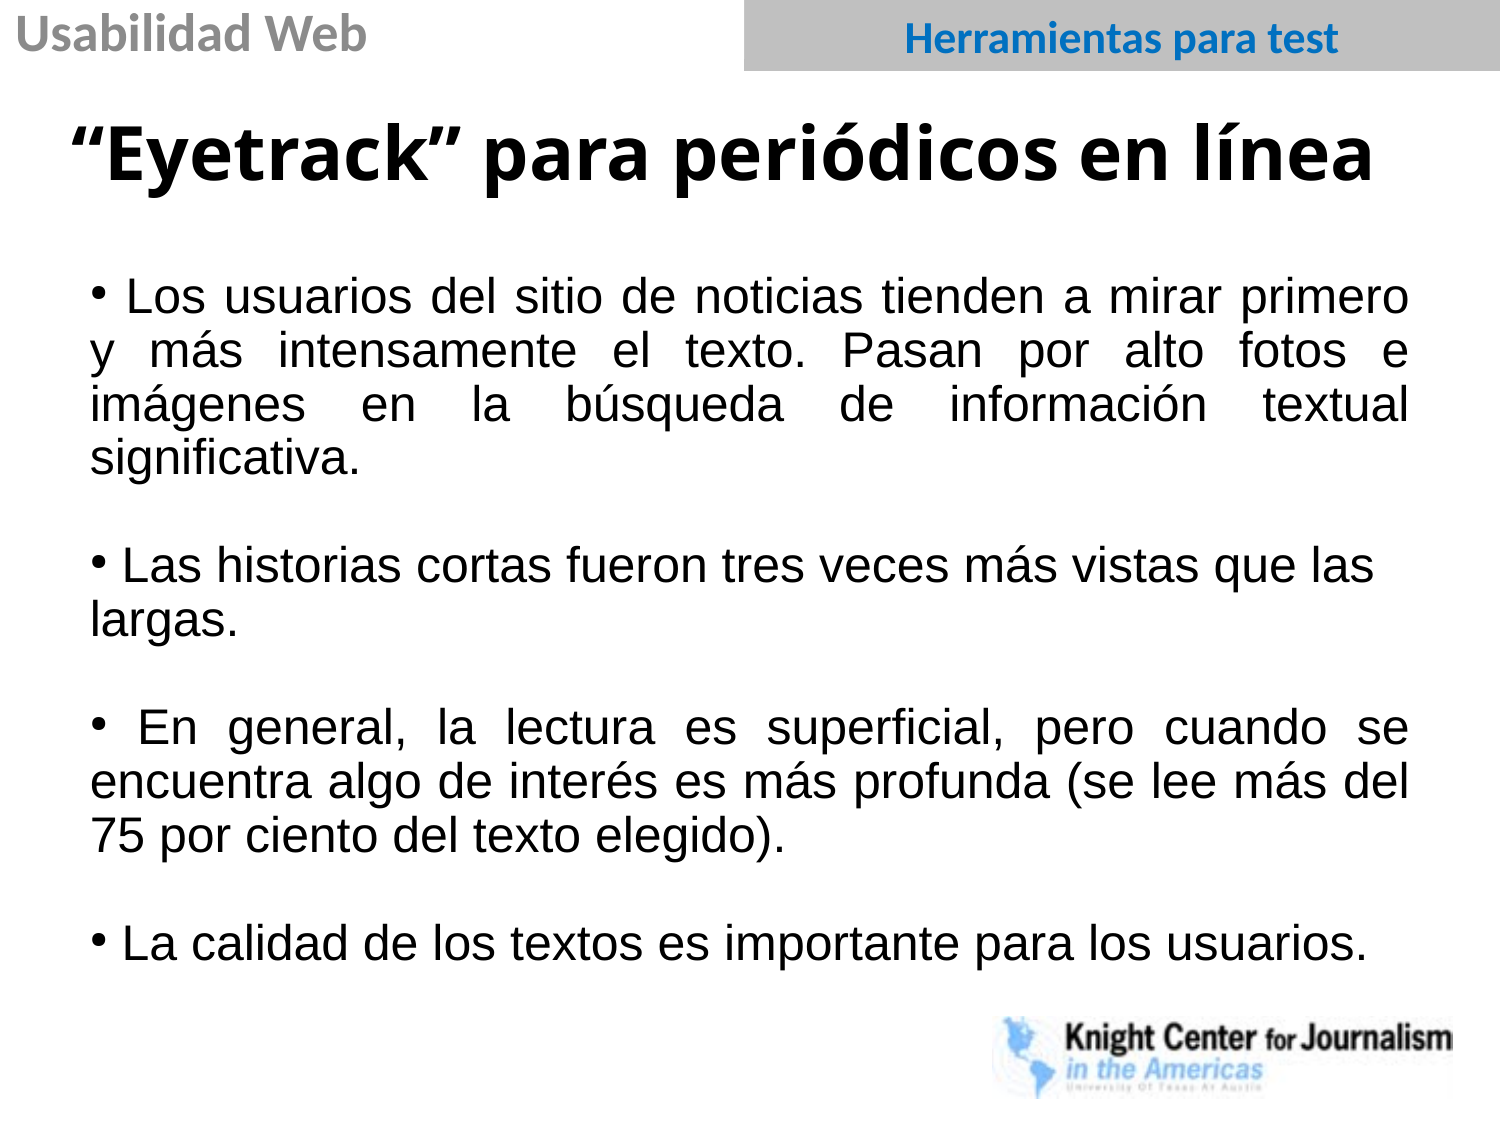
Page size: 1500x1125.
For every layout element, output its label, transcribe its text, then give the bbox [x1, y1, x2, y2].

title Herramientas para test [745, 0, 1500, 71]
picture [992, 1016, 1453, 1099]
text_box Los usuarios del sitio de noticias tienden a mirar primero y más intensamente el texto. Pasan por alto fotos e imágenes en la búsqueda de información textual significativa. Las historias cortas fueron tres veces más vistas que las largas. En general, la lectura es superficial, pero cuando se encuentra algo de interés es más profunda (se lee más del 75 por ciento del texto elegido). La calidad de los textos es importante para los usuarios. [75, 262, 1425, 1005]
title Usabilidad Web [0, 0, 745, 60]
text_box “Eyetrack” para periódicos en línea [23, 57, 1425, 245]
